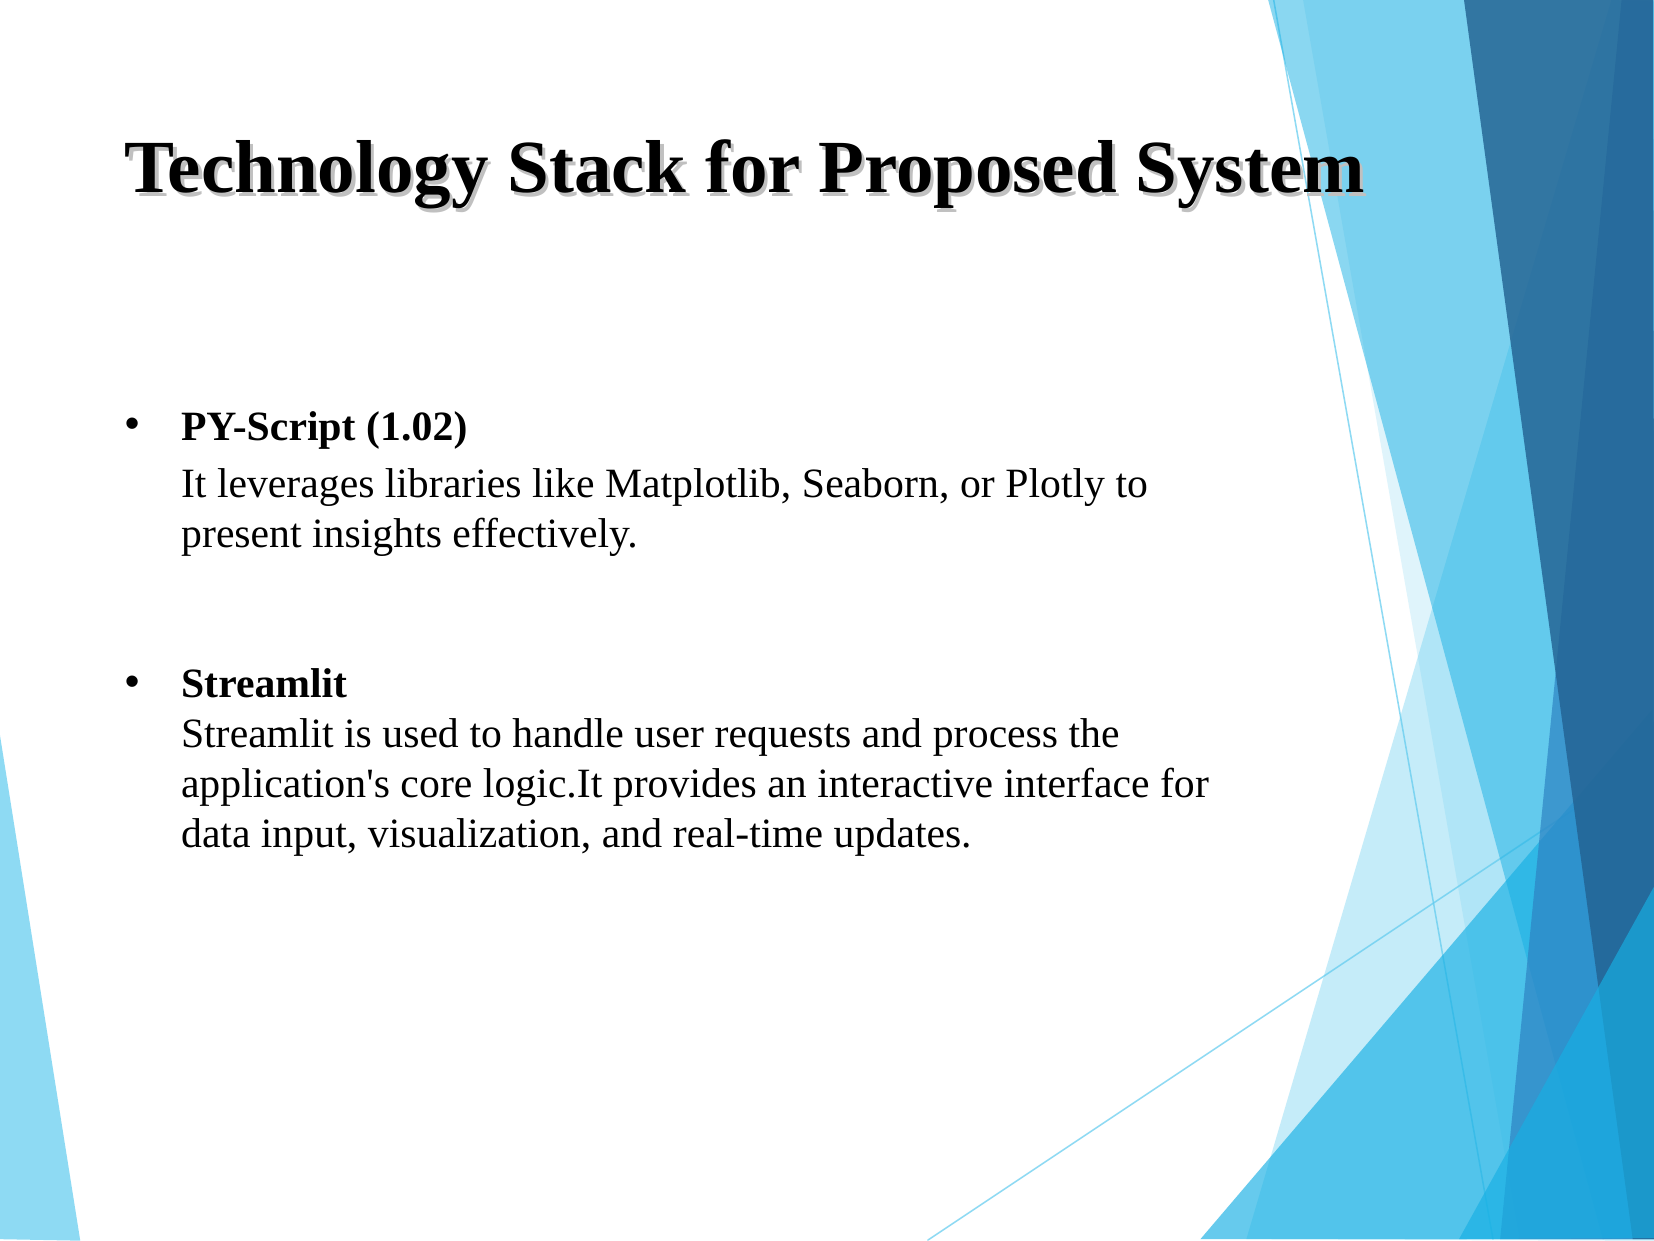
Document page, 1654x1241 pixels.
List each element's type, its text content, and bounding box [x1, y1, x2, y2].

title Technology Stack for Proposed System [110, 110, 1453, 348]
list PY-Script (1.02) It leverages libraries like Matplotlib, Seaborn, or Plotly to present insights effectively. Streamlit Streamlit is used to handle user requests and process the application's core logic.It provides an interactive interface for data input, visualization, and real-time updates. [110, 390, 1257, 1092]
